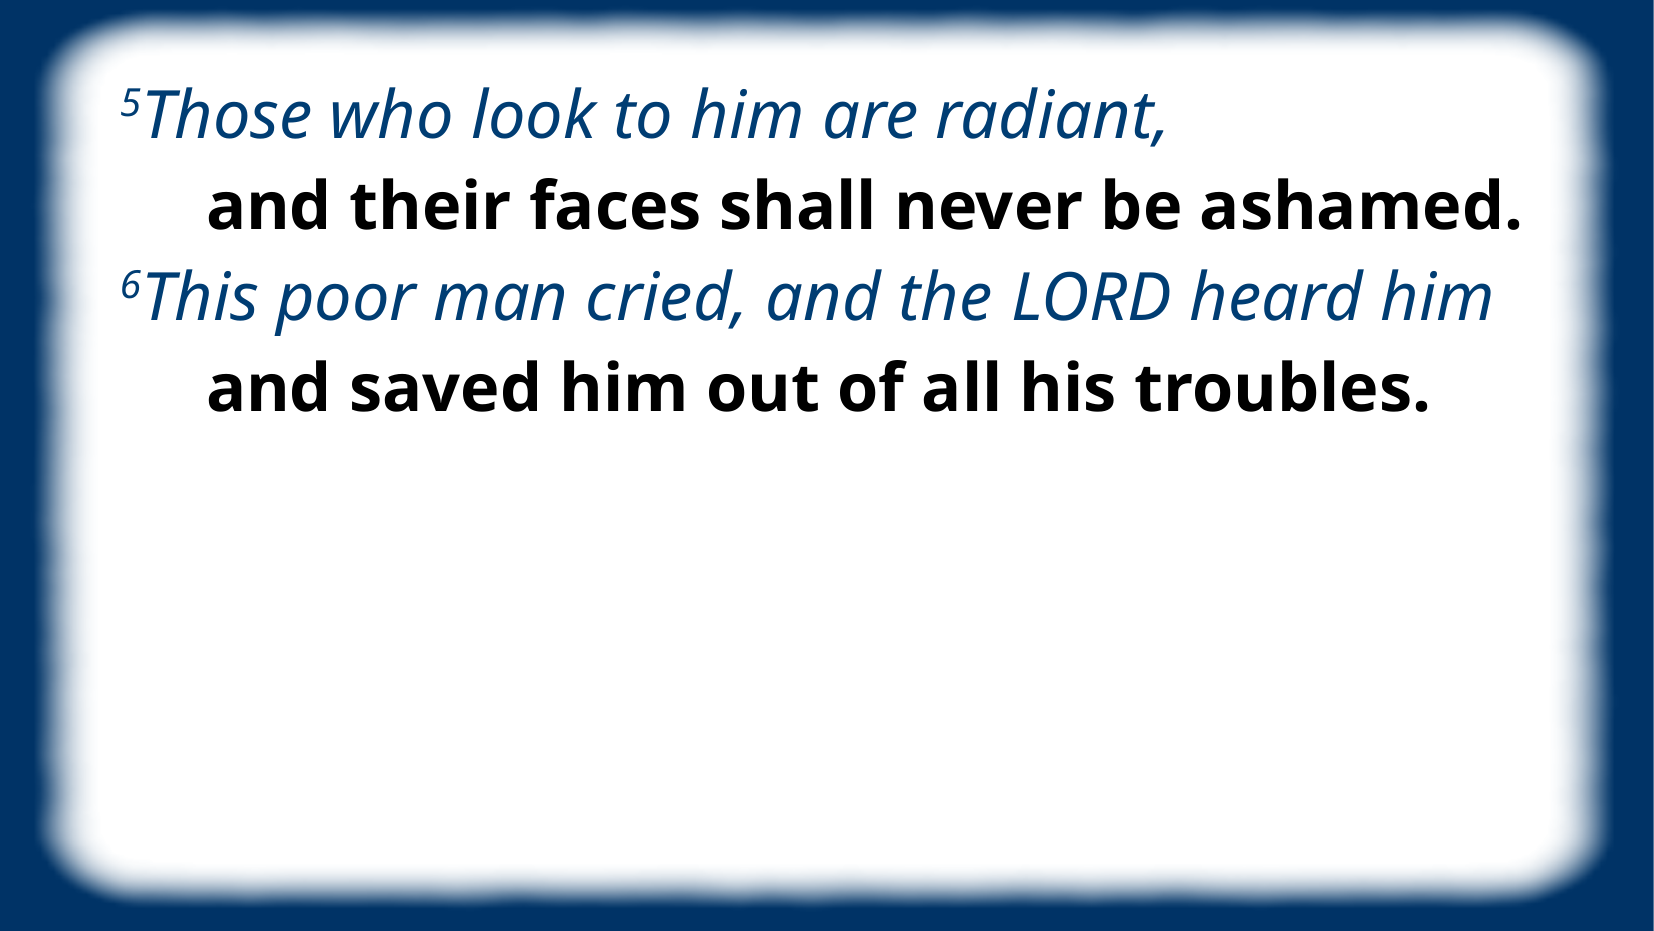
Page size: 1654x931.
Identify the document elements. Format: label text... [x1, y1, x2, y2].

text_box 5Those who look to him are radiant, and their faces shall never be ashamed. 6This poor man cried, and the Lord heard him and saved him out of all his troubles. [105, 60, 1546, 430]
picture [0, 0, 1654, 931]
